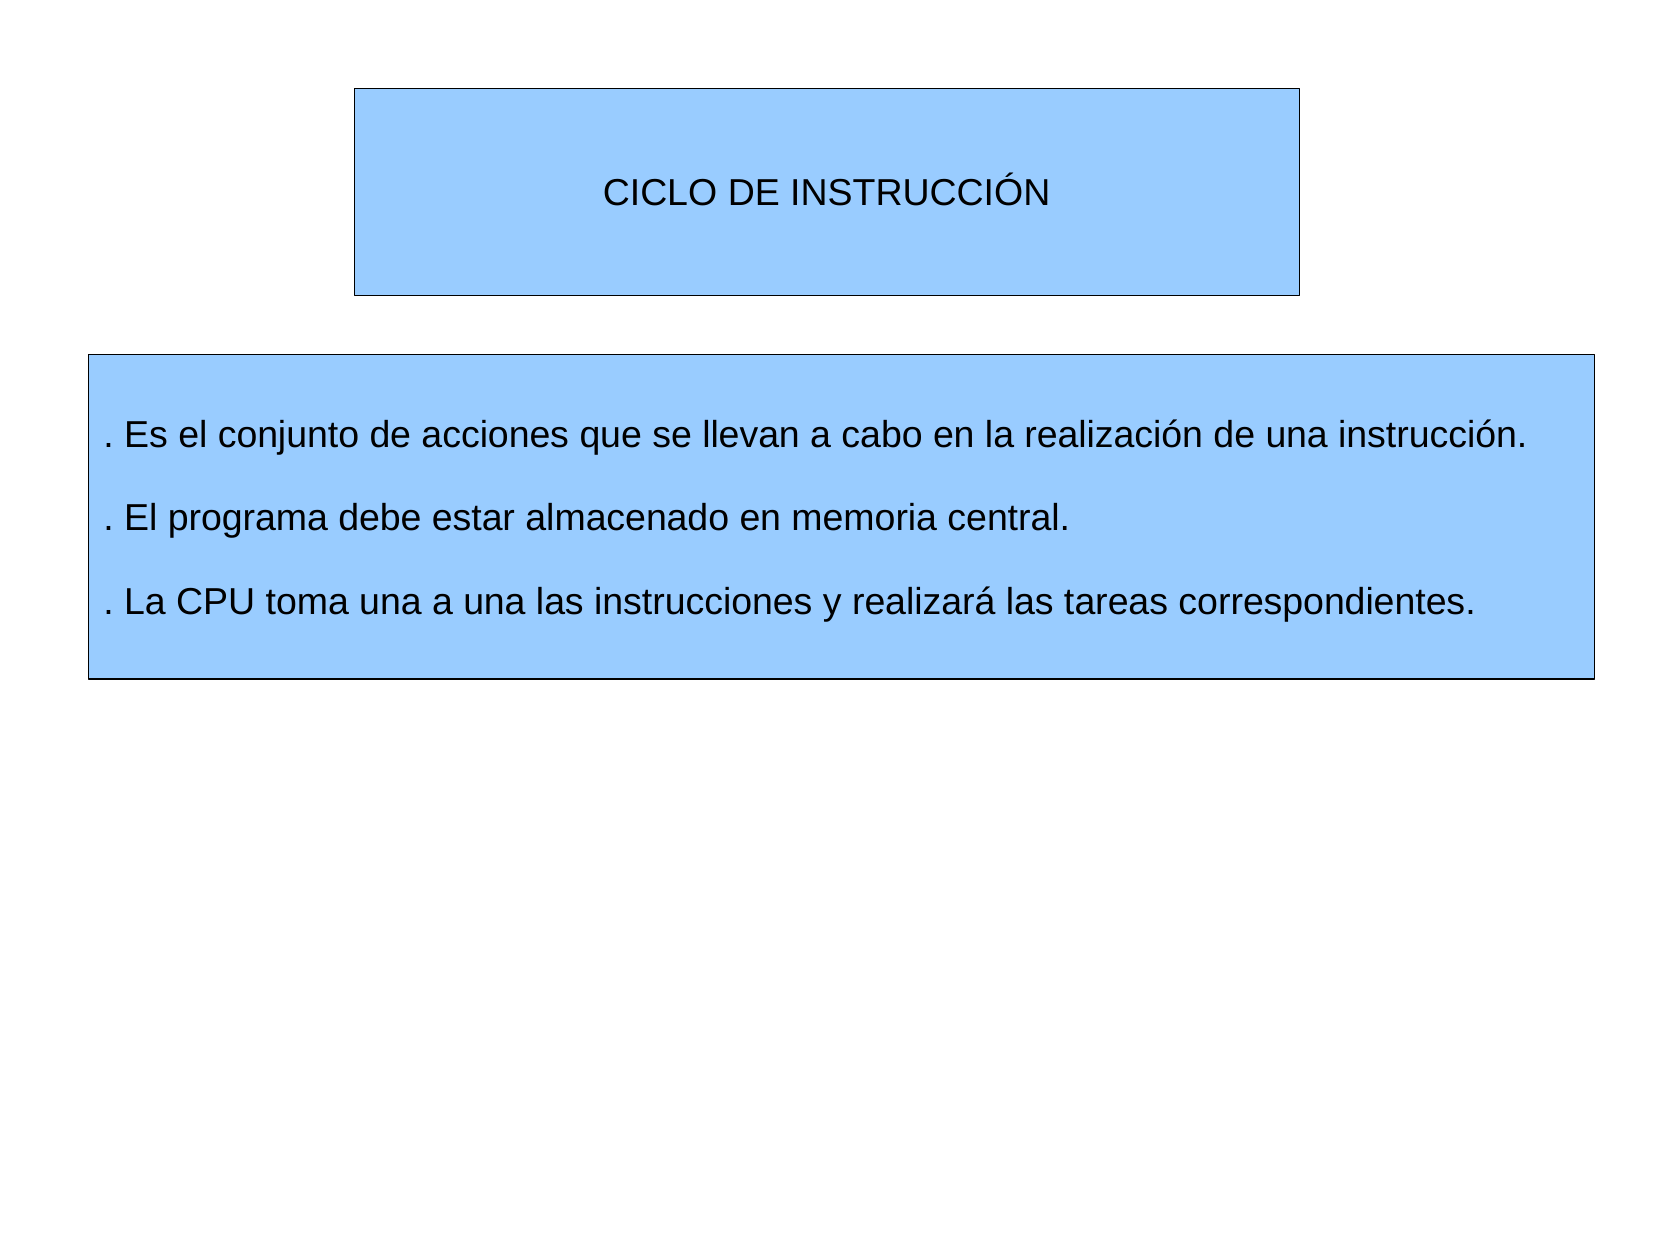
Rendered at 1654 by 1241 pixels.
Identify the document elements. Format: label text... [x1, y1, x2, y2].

text_box . Es el conjunto de acciones que se llevan a cabo en la realización de una instrucción. . El programa debe estar almacenado en memoria central. . La CPU toma una a una las instrucciones y realizará las tareas correspondientes. [88, 354, 1595, 680]
text_box CICLO DE INSTRUCCIÓN [354, 88, 1300, 296]
